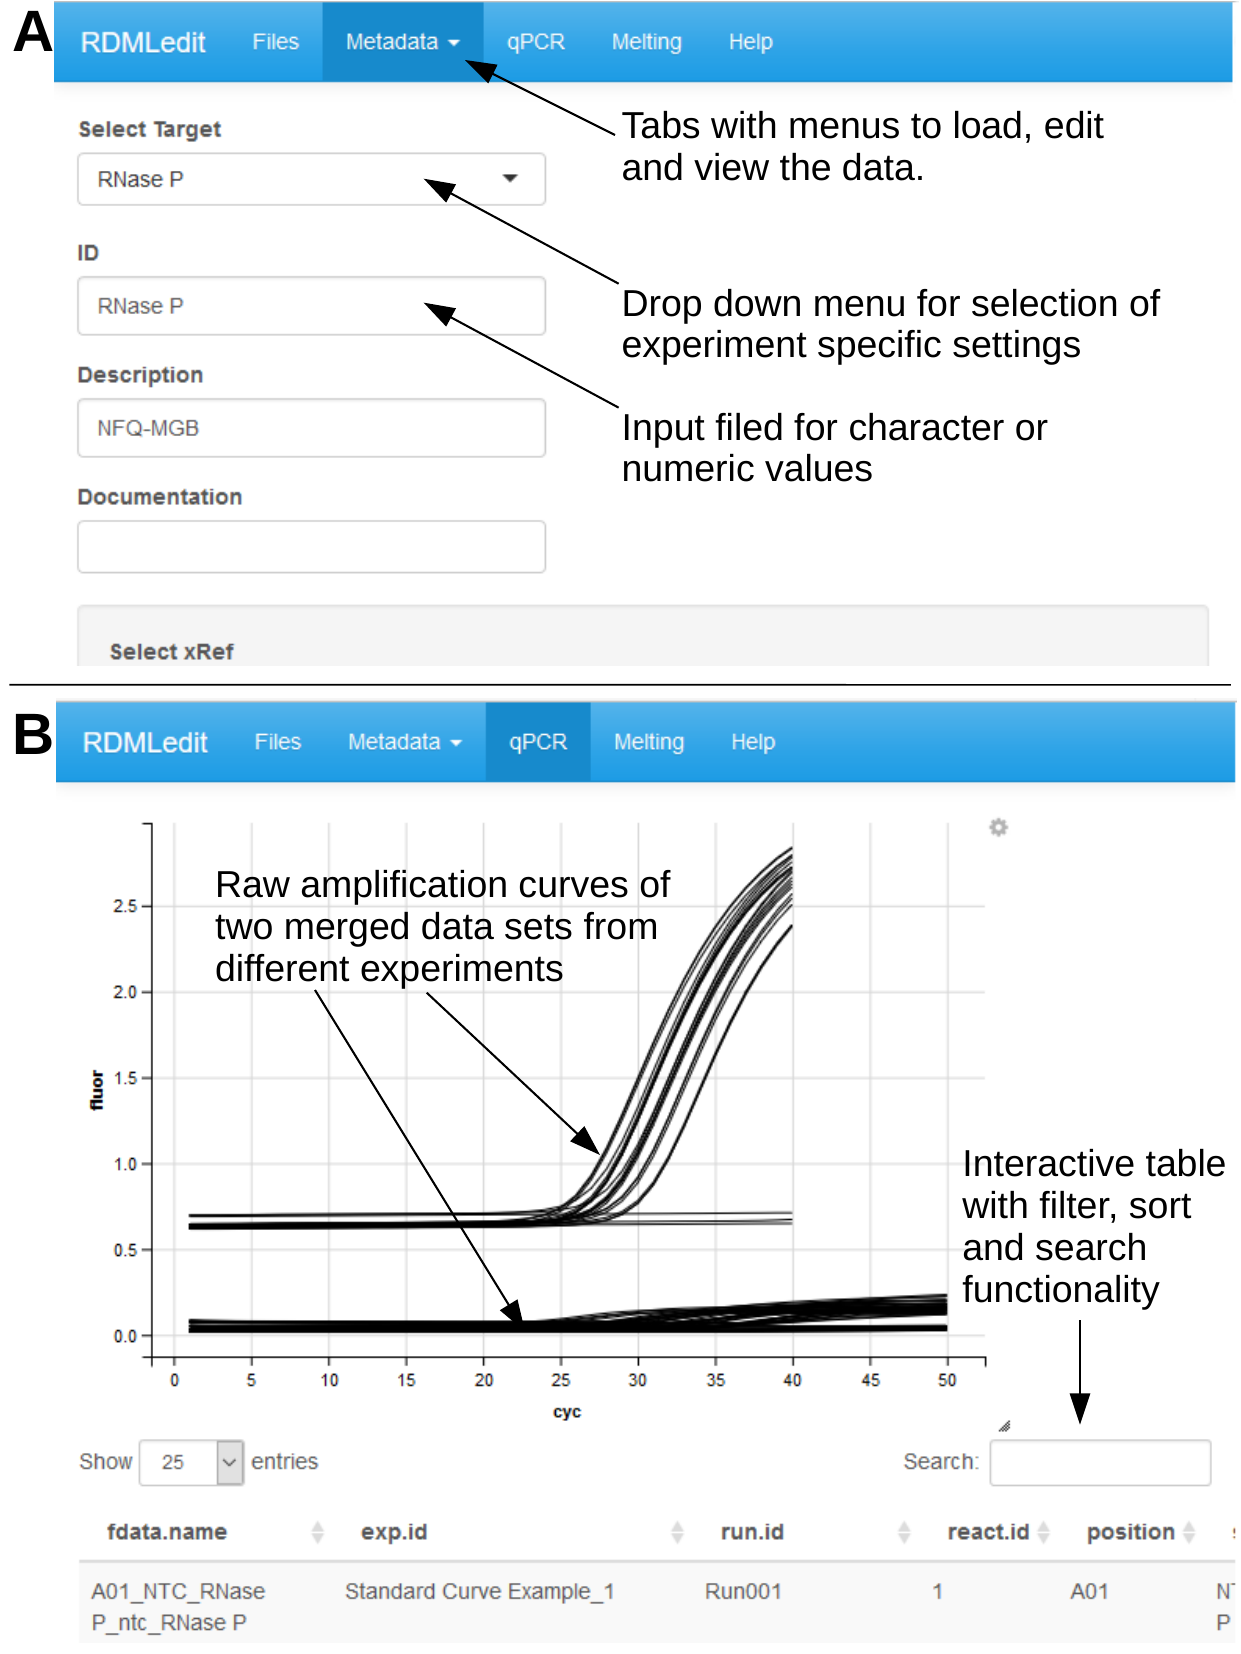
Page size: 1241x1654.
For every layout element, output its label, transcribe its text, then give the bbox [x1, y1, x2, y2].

picture [56, 698, 1237, 1643]
text_box Raw amplification curves of two merged data sets from different experiments [200, 855, 741, 997]
text_box Input filed for character or numeric values [606, 398, 1064, 498]
text_box B [0, 694, 69, 775]
text_box Drop down menu for selection of experiment specific settings [606, 274, 1176, 374]
text_box Tabs with menus to load, edit and view the data. [606, 97, 1120, 197]
picture [54, 1, 1239, 666]
text_box Interactive table with filter, sort and search functionality [947, 1135, 1241, 1318]
text_box A [0, 0, 69, 72]
